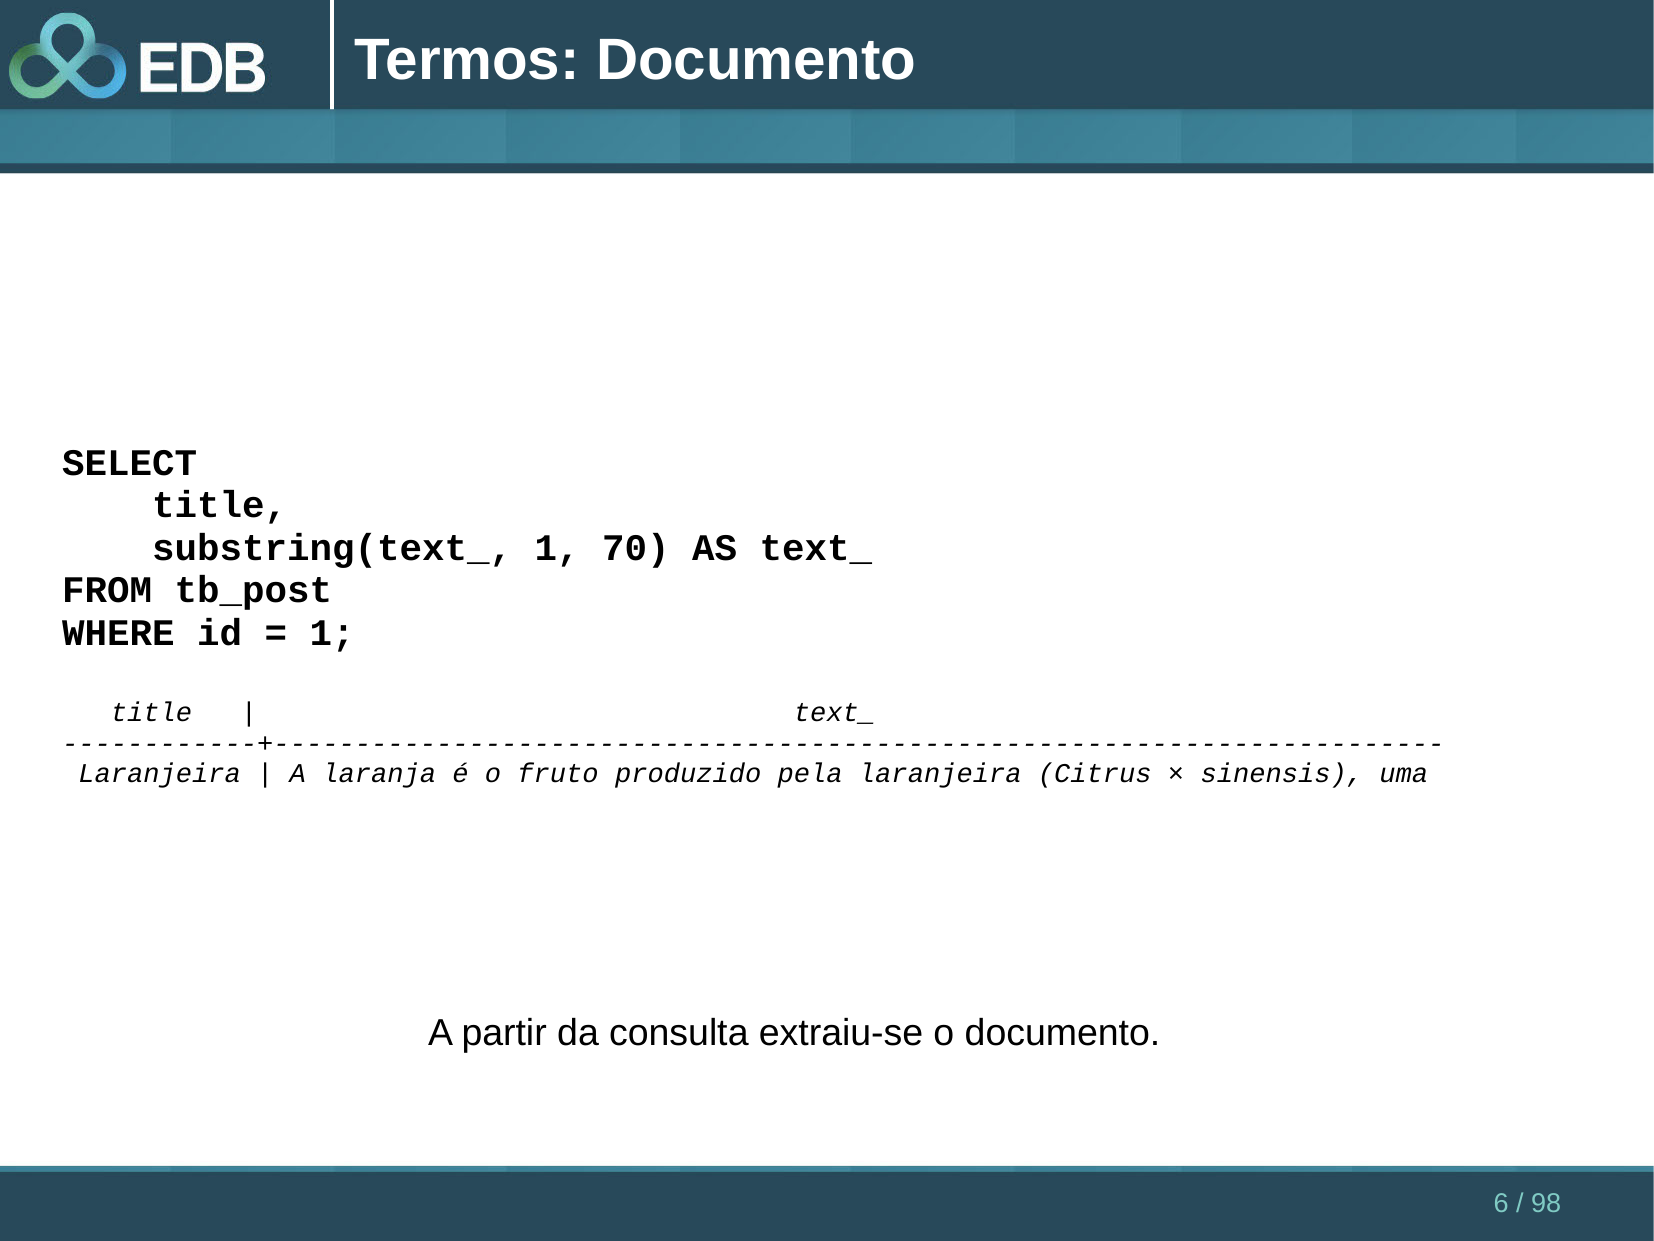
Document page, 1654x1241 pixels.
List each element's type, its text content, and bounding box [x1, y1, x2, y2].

picture [0, 0, 1654, 1241]
text_box A partir da consulta extraiu-se o documento. [413, 1003, 1208, 1061]
title Termos: Documento [354, 26, 1595, 92]
text_box SELECT title, substring(text_, 1, 70) AS text_ FROM tb_post WHERE id = 1; title | text_ ------------+------------------------------------------------------------------------ Laranjeira | A laranja é o fruto produzido pela laranjeira (Citrus × sinensis), uma [47, 436, 1595, 799]
